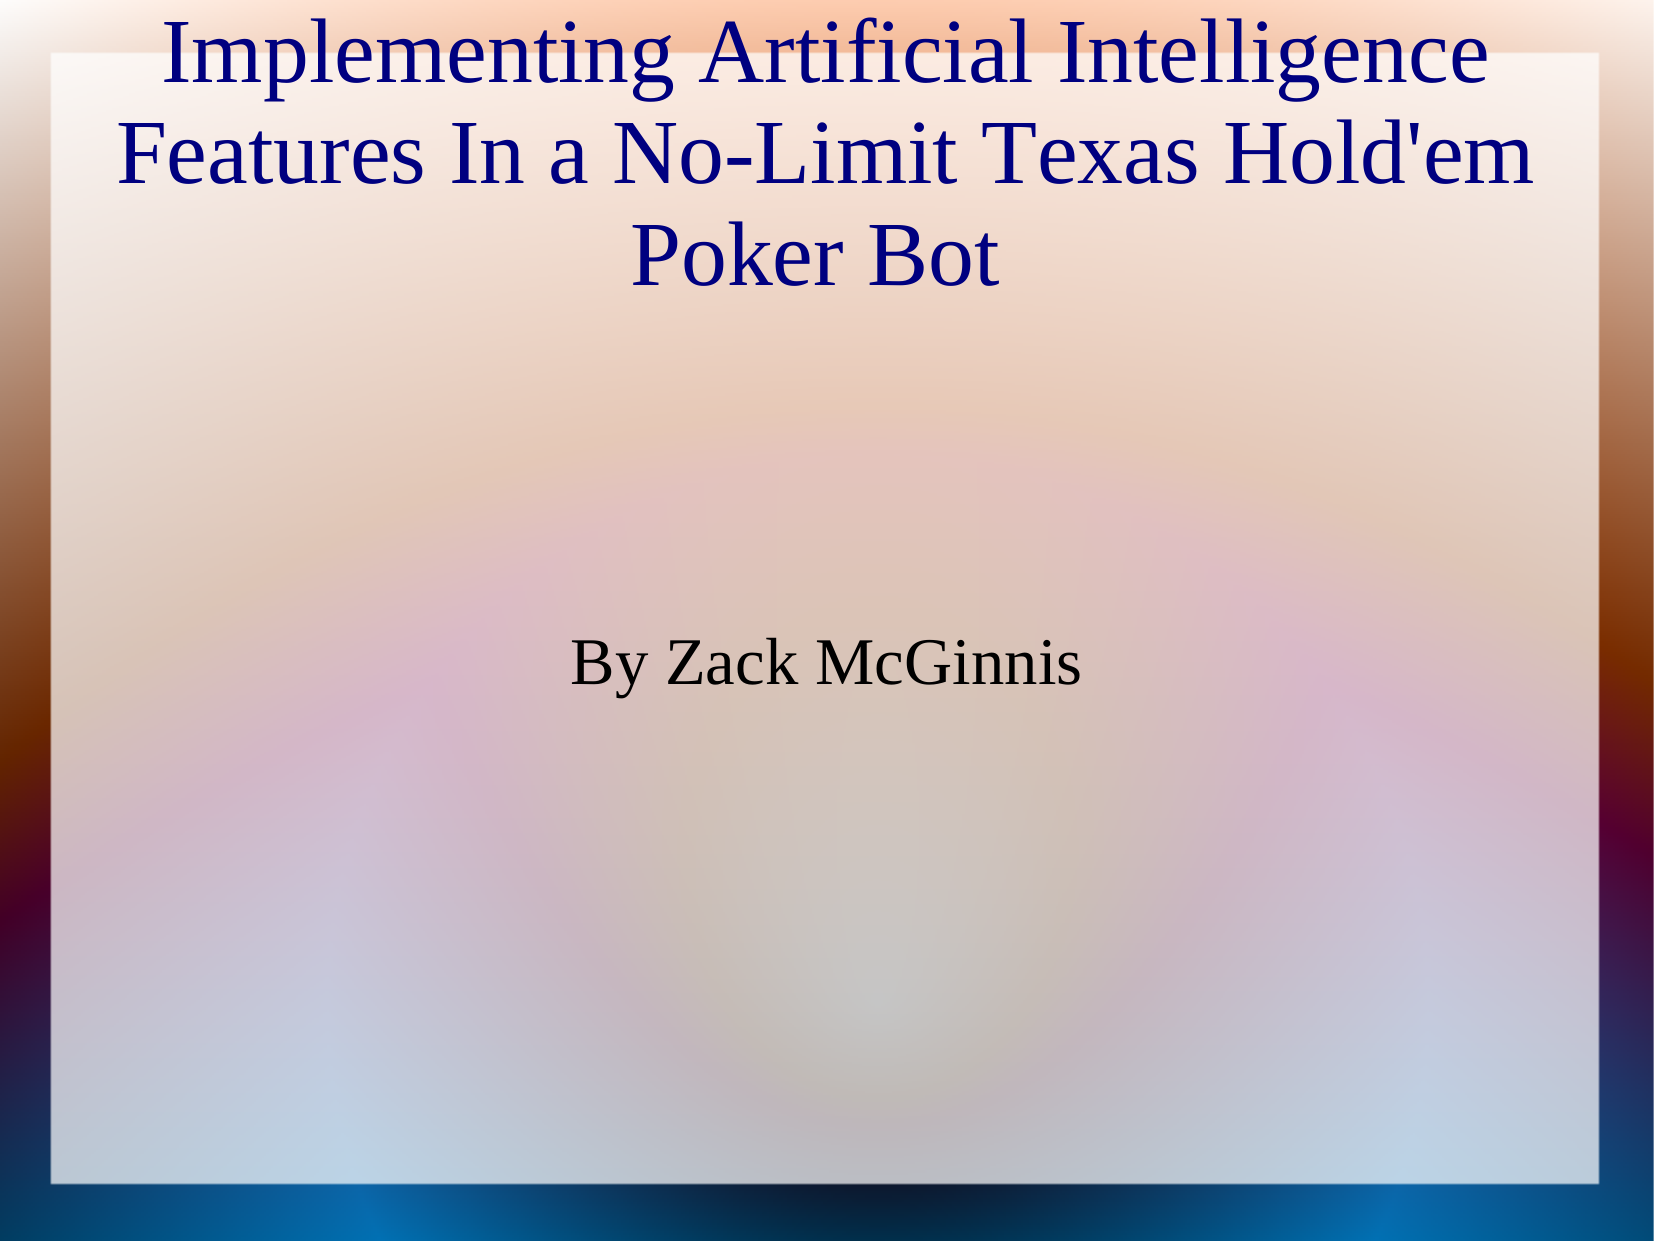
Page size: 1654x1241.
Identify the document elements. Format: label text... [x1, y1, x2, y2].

picture [0, 0, 1654, 1241]
title Implementing Artificial Intelligence Features In a No-Limit Texas Hold'em Poker Bot [82, 0, 1571, 290]
subtitle By Zack McGinnis [82, 290, 1571, 1034]
